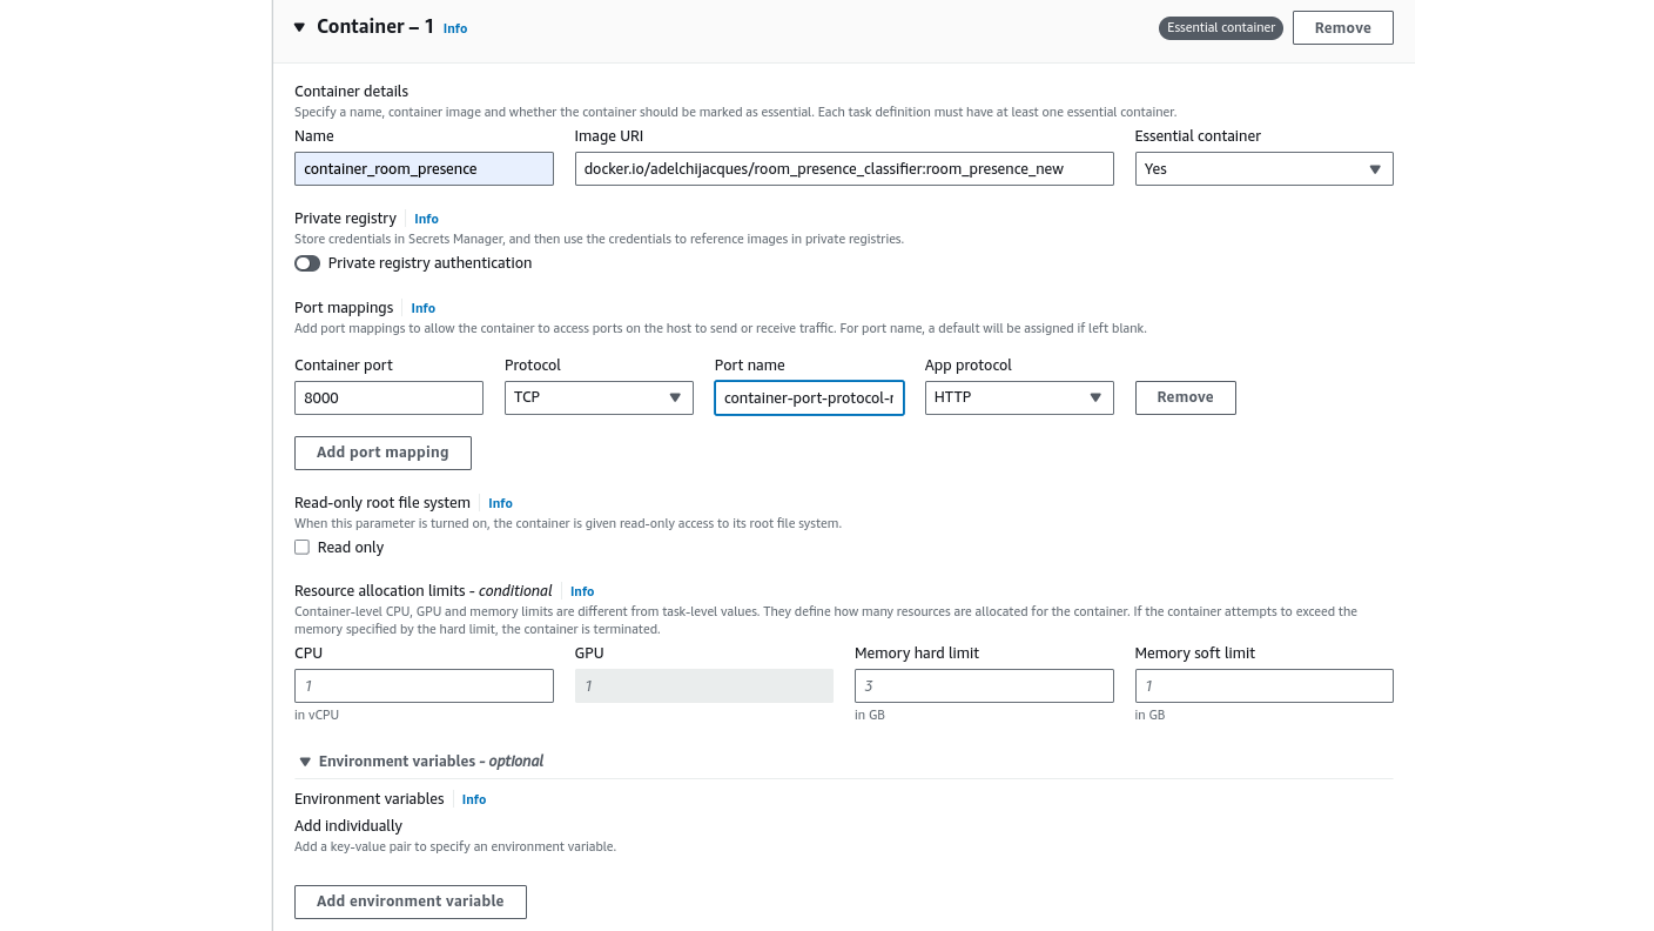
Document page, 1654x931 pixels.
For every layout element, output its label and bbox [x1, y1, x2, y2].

picture [271, 0, 1415, 931]
